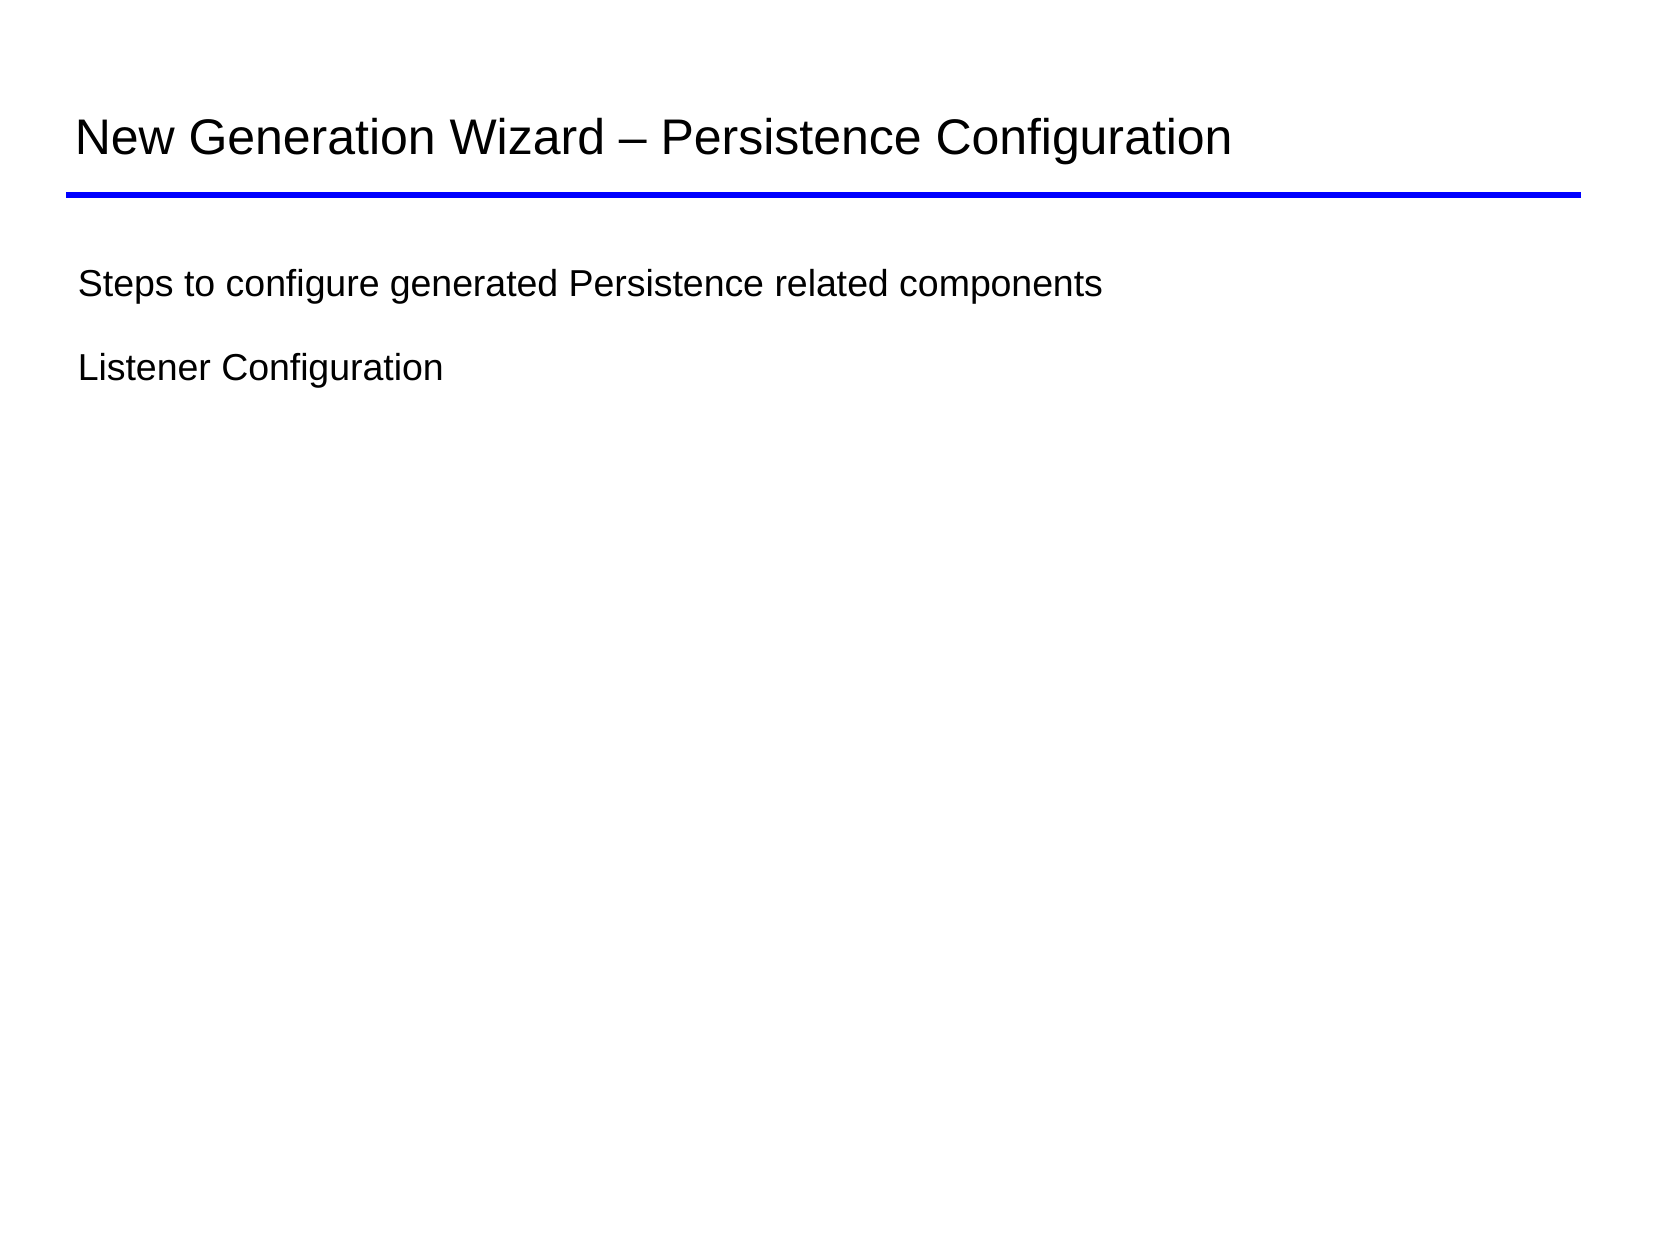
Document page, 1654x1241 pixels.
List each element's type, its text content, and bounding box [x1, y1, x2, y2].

text_box New Generation Wizard – Persistence Configuration [60, 101, 1248, 173]
text_box Steps to configure generated Persistence related components Listener Configuration [63, 255, 1119, 481]
